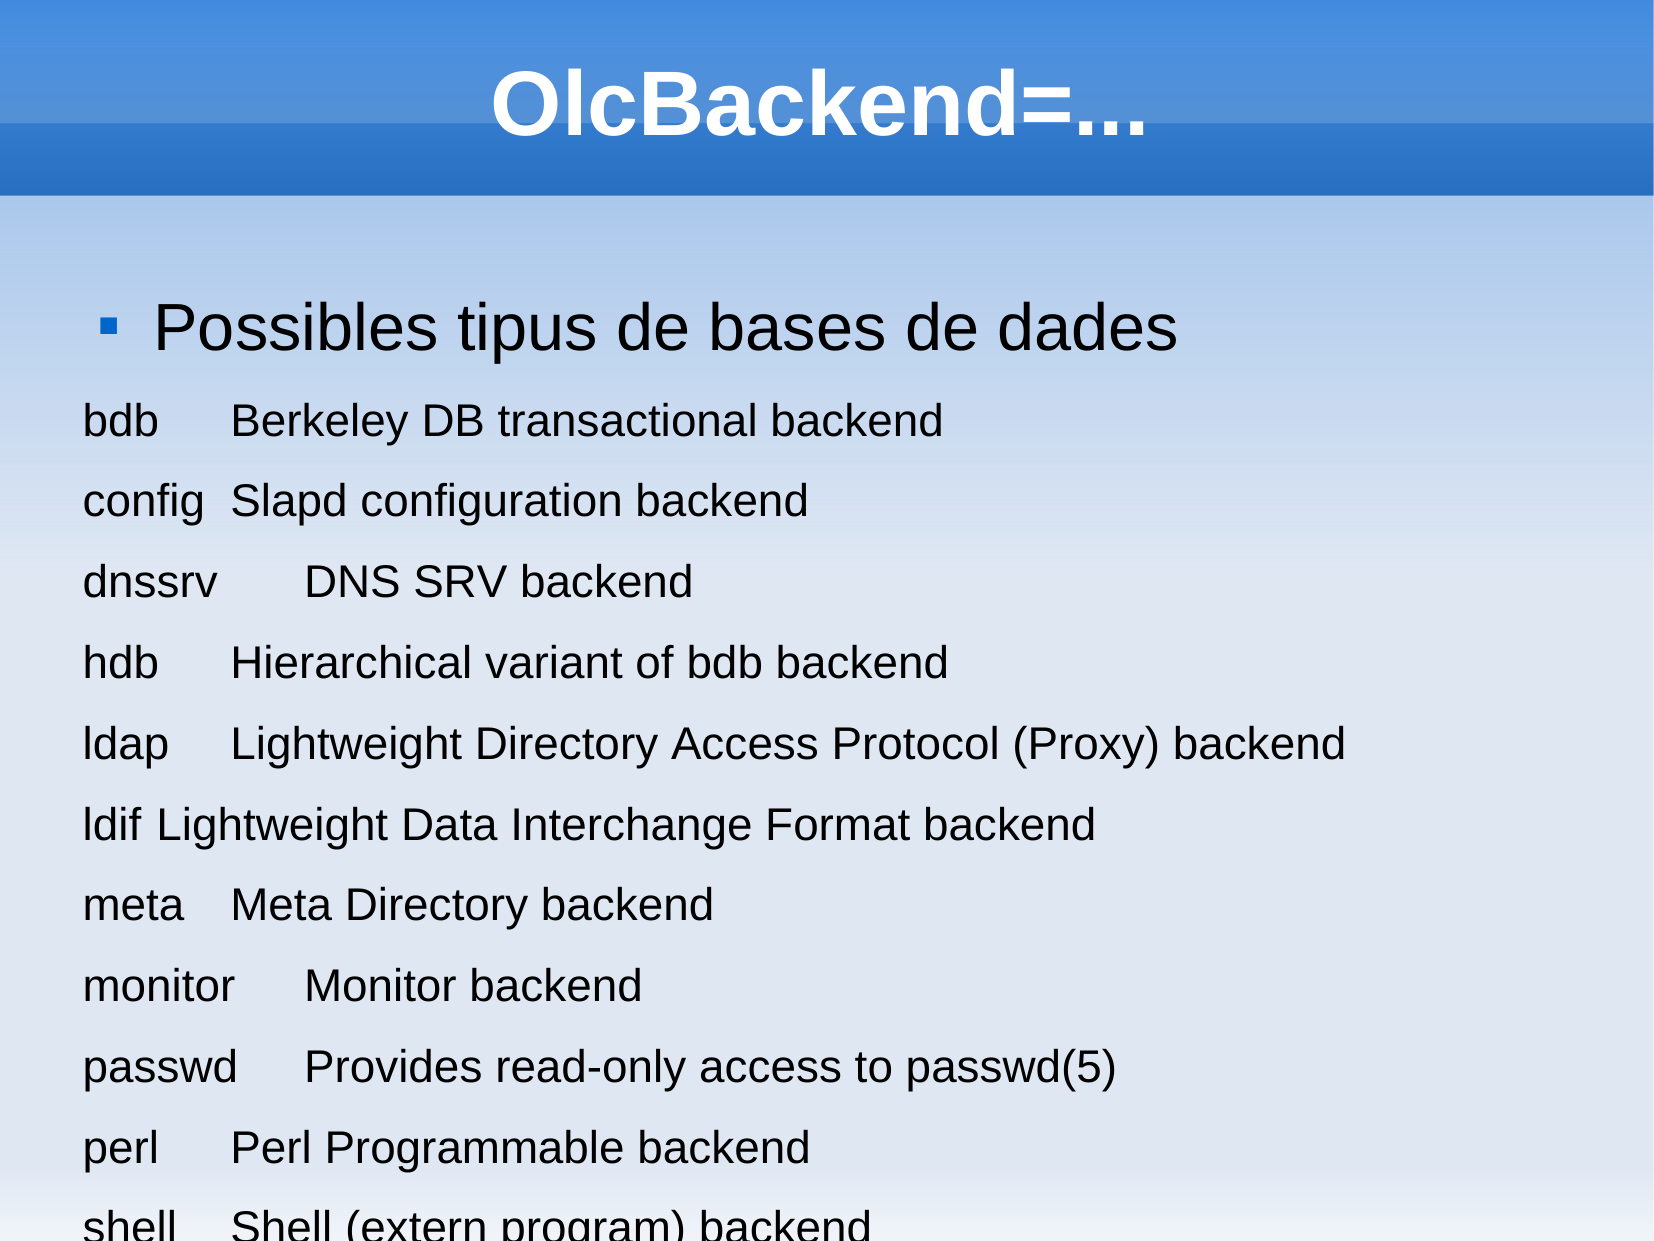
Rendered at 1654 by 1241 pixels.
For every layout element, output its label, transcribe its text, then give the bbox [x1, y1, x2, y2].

picture [0, 0, 1654, 1241]
list Possibles tipus de bases de dades bdb Berkeley DB transactional backend config Slapd configuration backend dnssrv DNS SRV backend hdb Hierarchical variant of bdb backend ldap Lightweight Directory Access Protocol (Proxy) backend ldif Lightweight Data Interchange Format backend meta Meta Directory backend monitor Monitor backend passwd Provides read-only access to passwd(5) perl Perl Programmable backend shell Shell (extern program) backend sql SQL Programmable backend [82, 290, 1571, 1241]
title OlcBackend=... [76, 0, 1565, 208]
